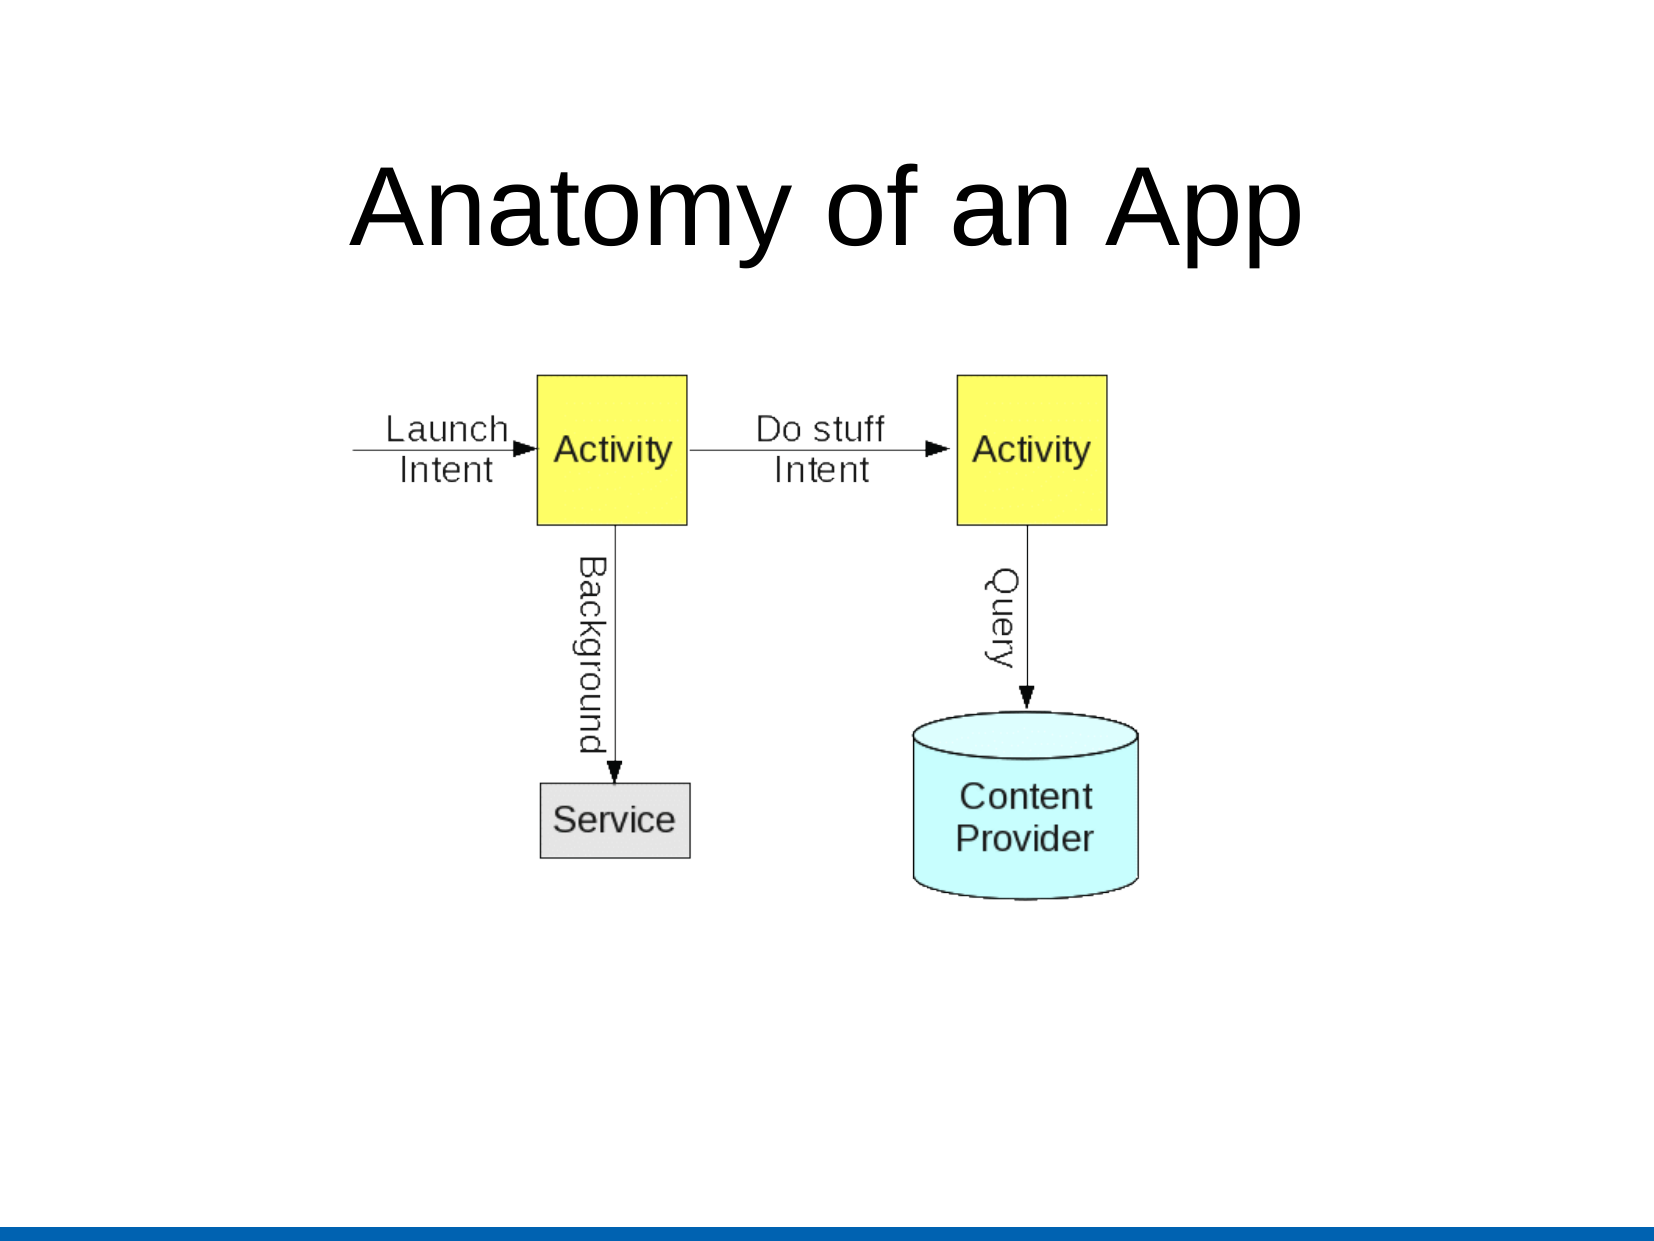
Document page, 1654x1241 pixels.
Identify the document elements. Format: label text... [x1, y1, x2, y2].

title Anatomy of an App [121, 102, 1534, 310]
picture [240, 370, 1422, 1003]
